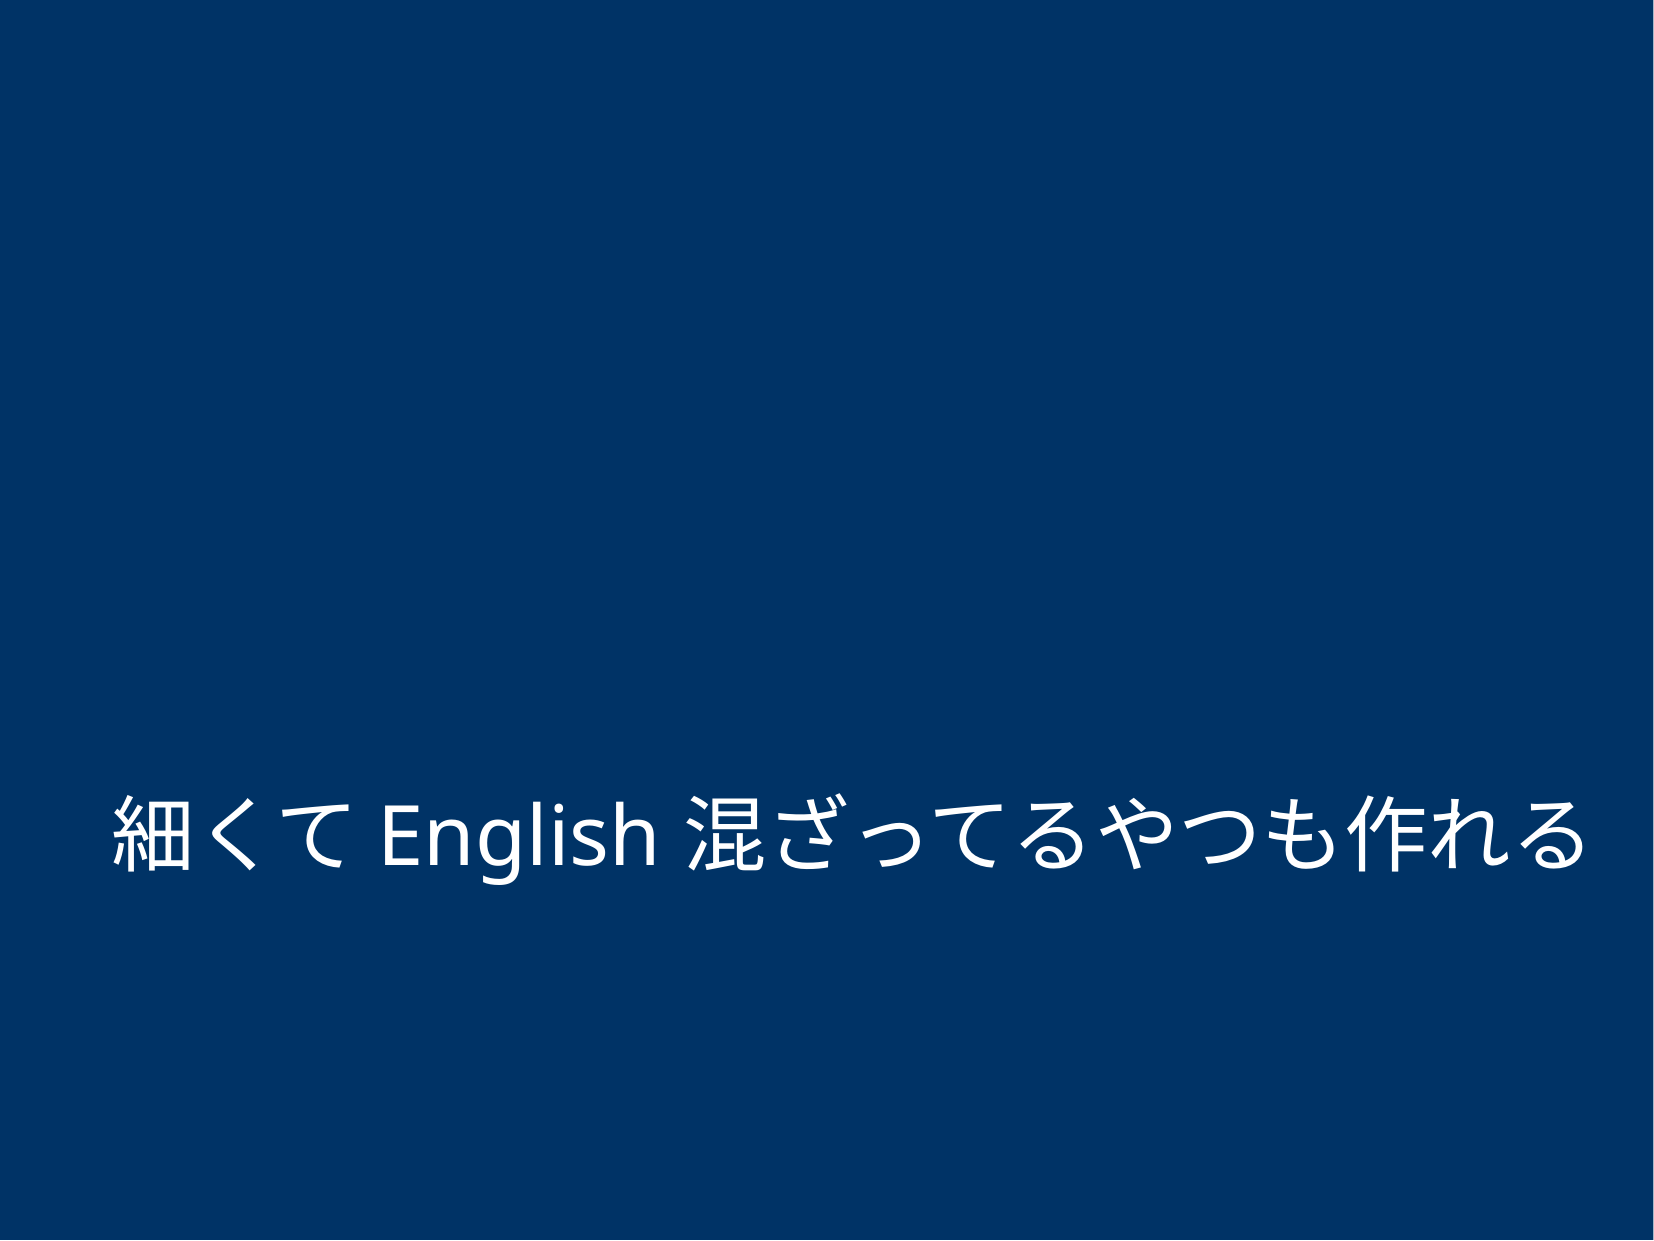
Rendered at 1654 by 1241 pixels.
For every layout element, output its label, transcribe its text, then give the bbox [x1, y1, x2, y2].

title 細くて English 混ざってるやつも作れる [106, 726, 1595, 934]
